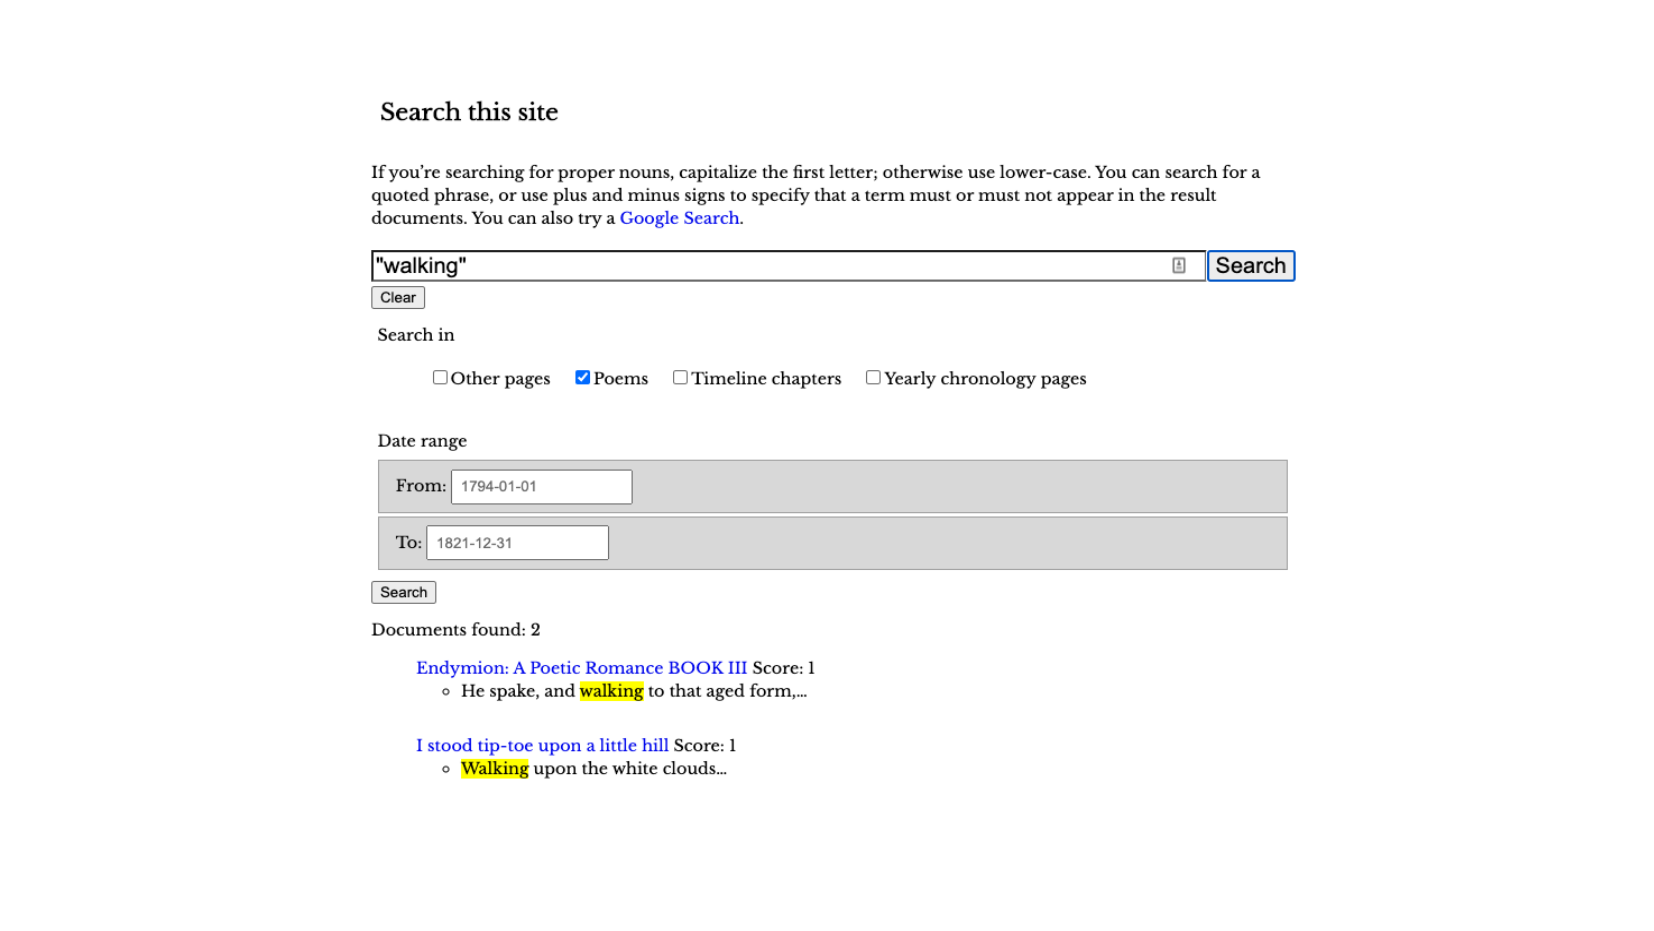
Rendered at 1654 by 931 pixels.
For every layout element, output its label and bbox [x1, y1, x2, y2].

picture [322, 47, 1418, 820]
